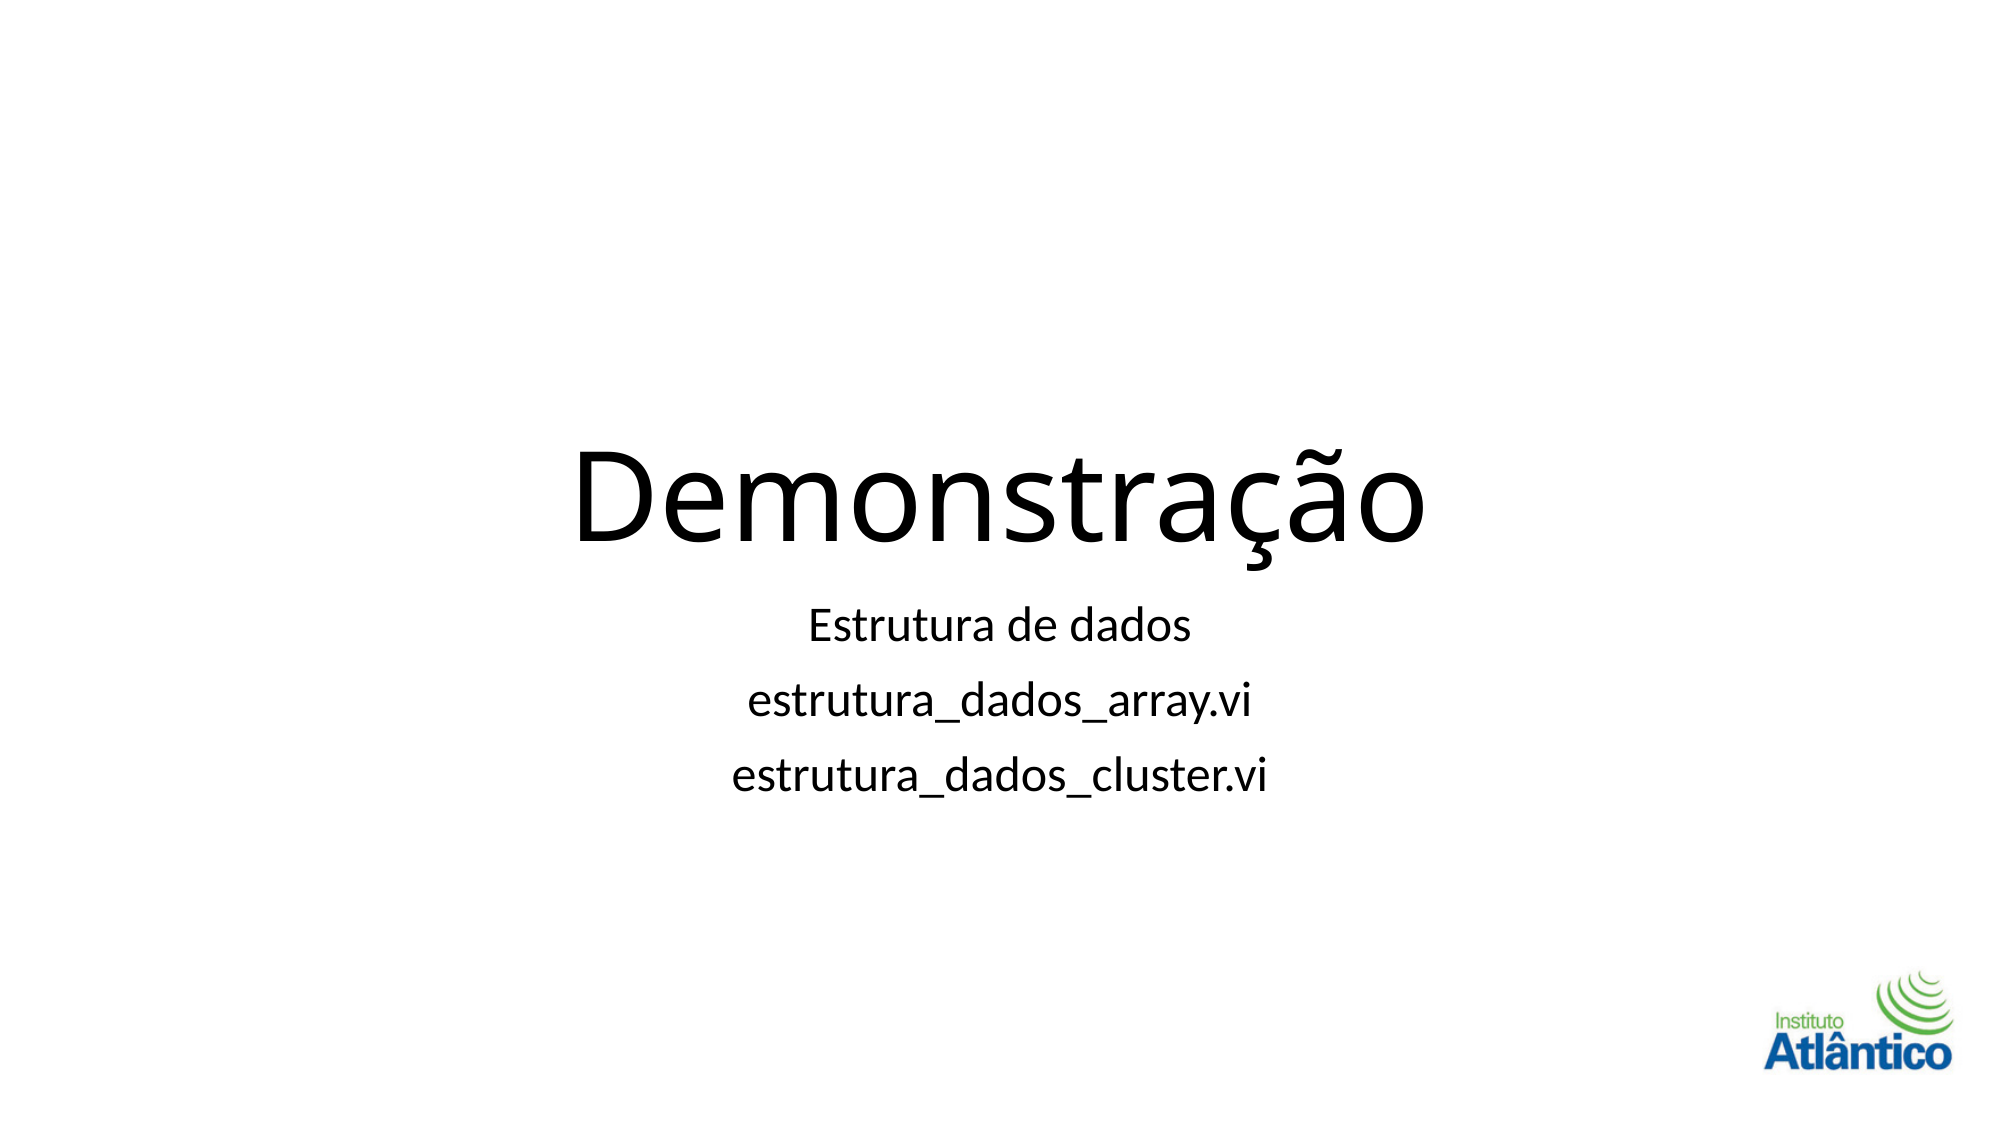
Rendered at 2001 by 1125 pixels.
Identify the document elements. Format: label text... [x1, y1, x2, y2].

picture [1717, 930, 2000, 1120]
subtitle Estrutura de dados estrutura_dados_array.vi estrutura_dados_cluster.vi [249, 590, 1750, 863]
title Demonstração [249, 184, 1750, 576]
